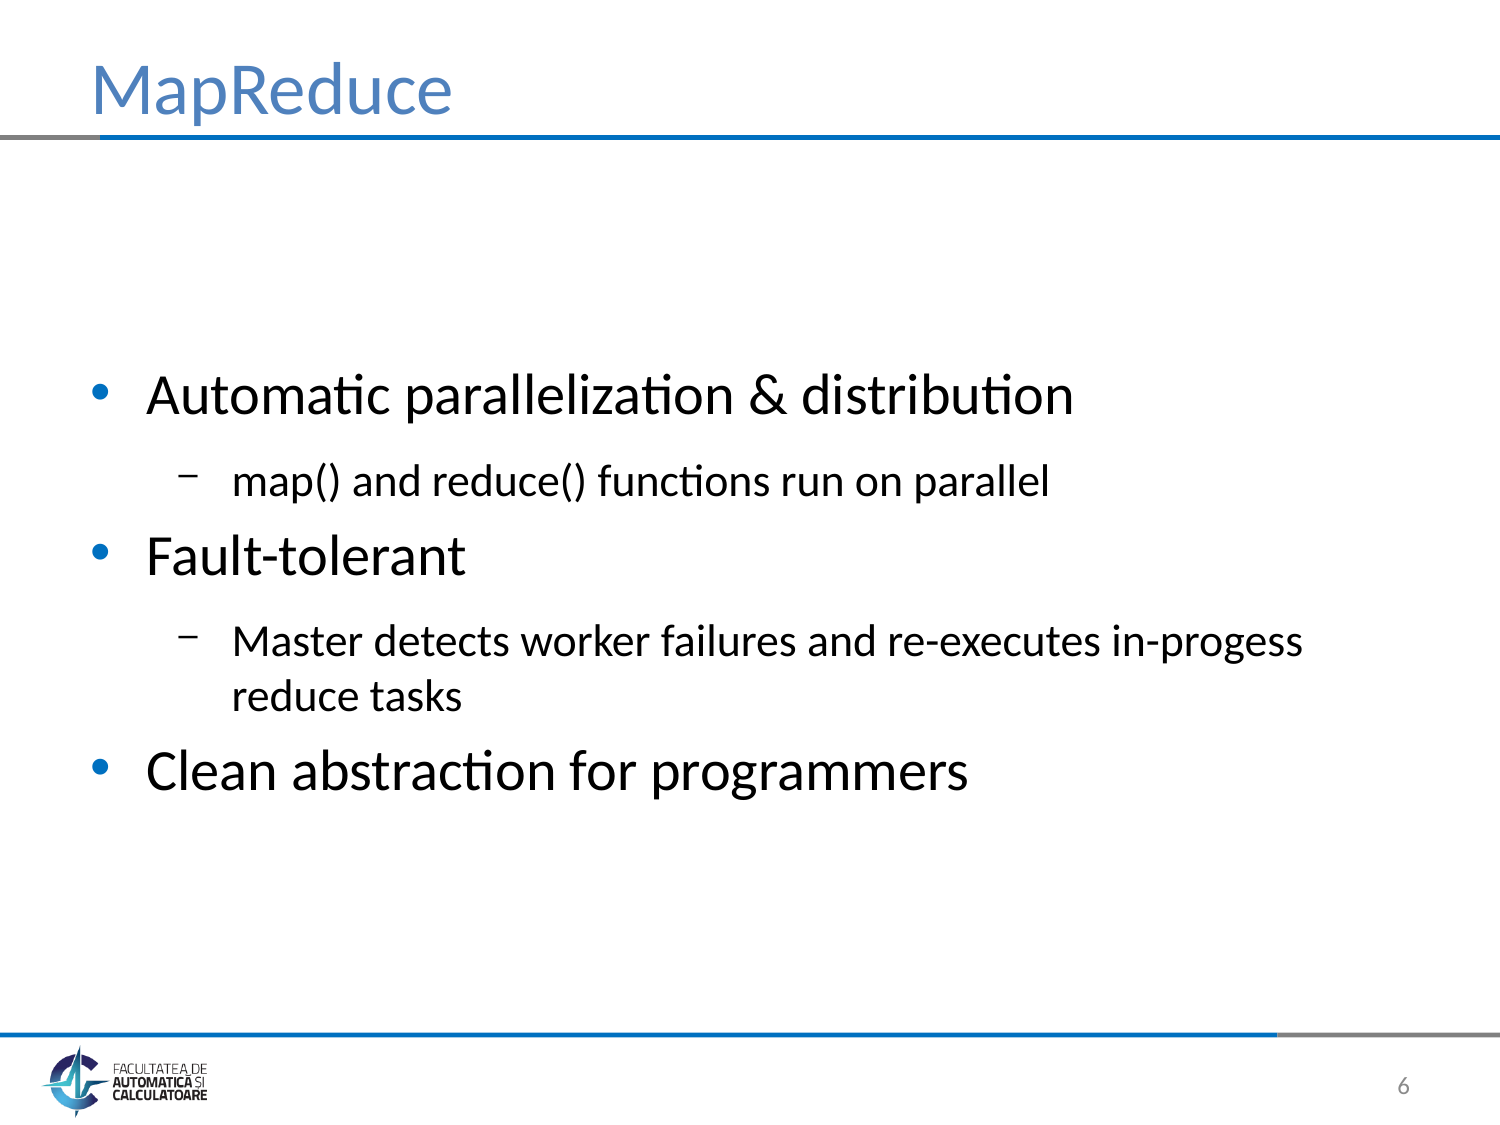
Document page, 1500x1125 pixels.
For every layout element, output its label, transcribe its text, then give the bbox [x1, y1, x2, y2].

picture [41, 1045, 207, 1118]
list Automatic parallelization & distribution map() and reduce() functions run on parallel Fault-tolerant Master detects worker failures and re-executes in-progess reduce tasks Clean abstraction for programmers [75, 184, 1425, 975]
title MapReduce [75, 30, 1425, 138]
